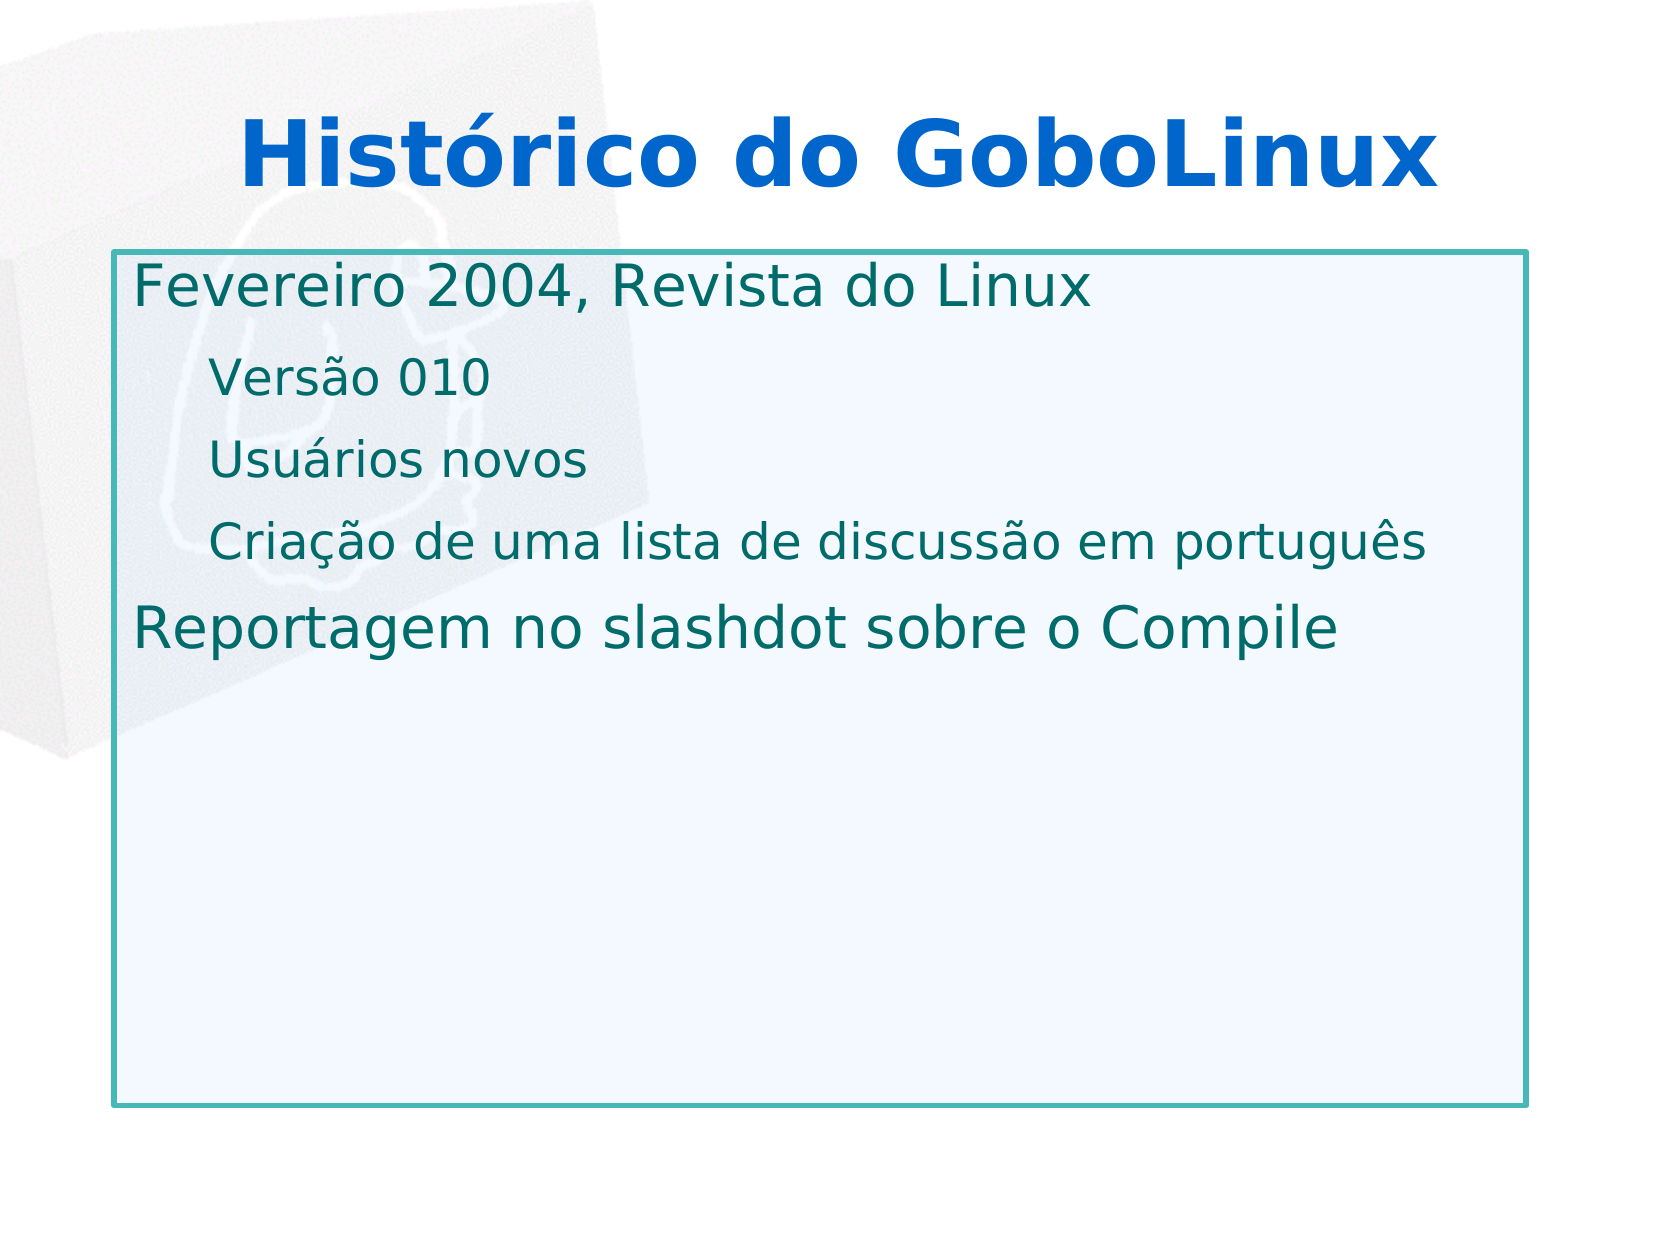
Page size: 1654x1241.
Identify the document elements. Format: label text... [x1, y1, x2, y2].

title Histórico do GoboLinux [105, 77, 1574, 233]
picture [0, 0, 700, 771]
list Fevereiro 2004, Revista do Linux Versão 010 Usuários novos Criação de uma lista de discussão em português Reportagem no slashdot sobre o Compile [114, 252, 1527, 1106]
